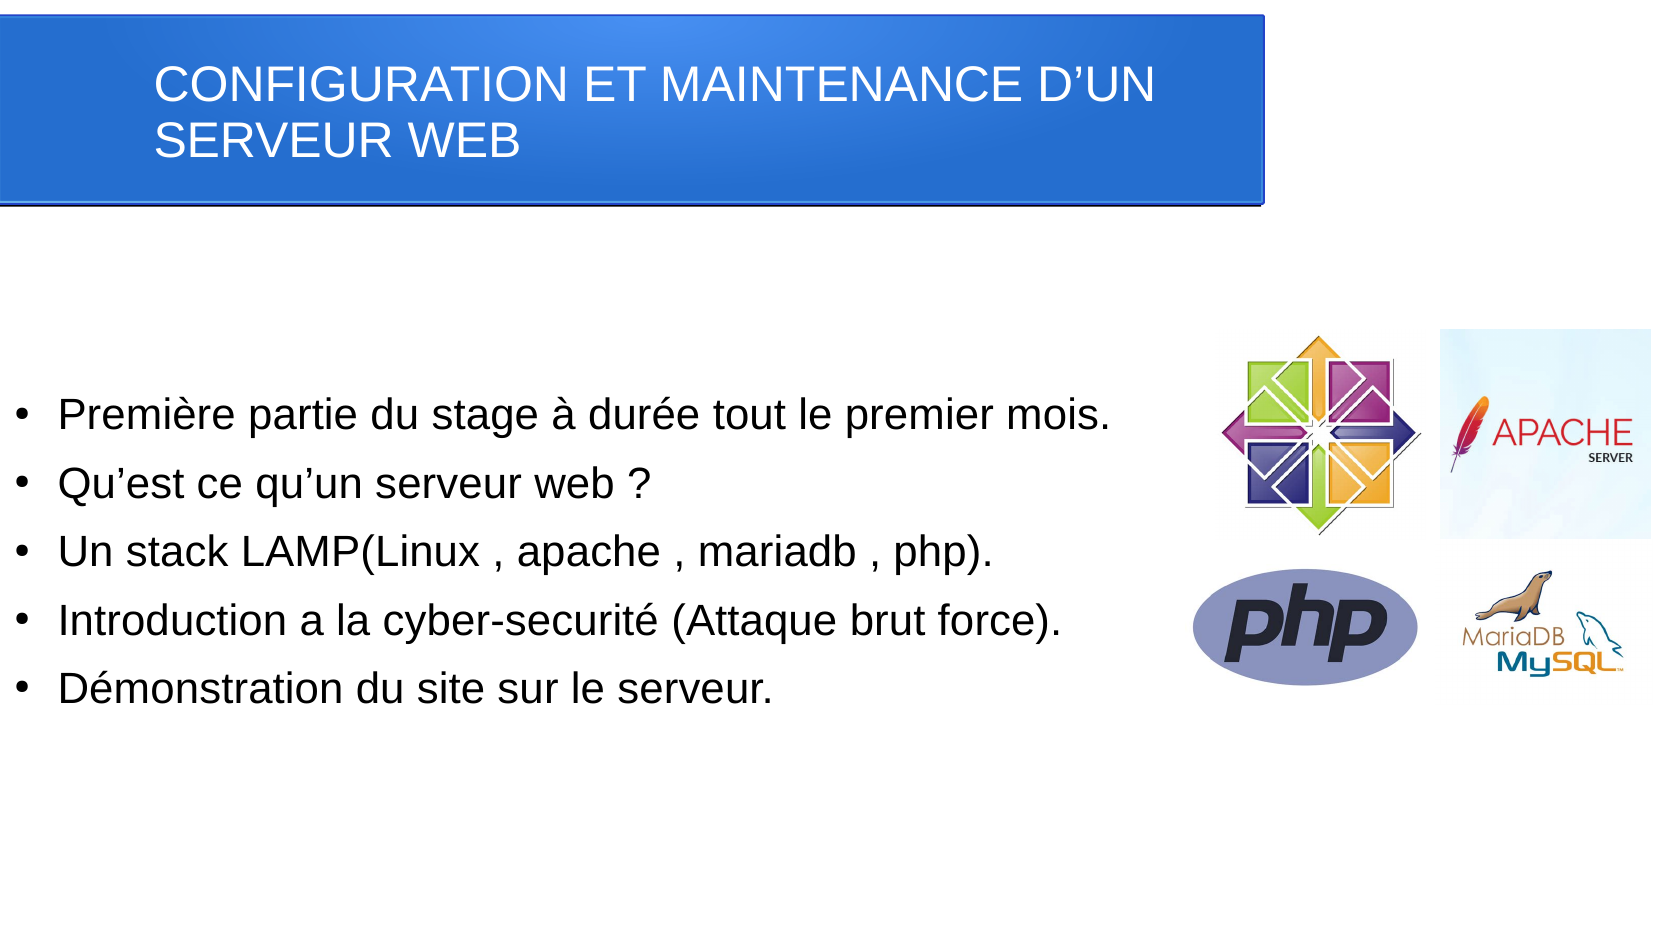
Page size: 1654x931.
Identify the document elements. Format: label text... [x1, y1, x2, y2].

picture [1435, 329, 1653, 706]
picture [1215, 329, 1426, 541]
picture [1185, 564, 1425, 691]
list Première partie du stage à durée tout le premier mois. Qu’est ce qu’un serveur web ? Un stack LAMP(Linux , apache , mariadb , php). Introduction a la cyber-securité (Attaque brut force). Démonstration du site sur le serveur. [0, 390, 1118, 719]
title CONFIGURATION ET MAINTENANCE D’UN SERVEUR WEB [82, 35, 1235, 189]
